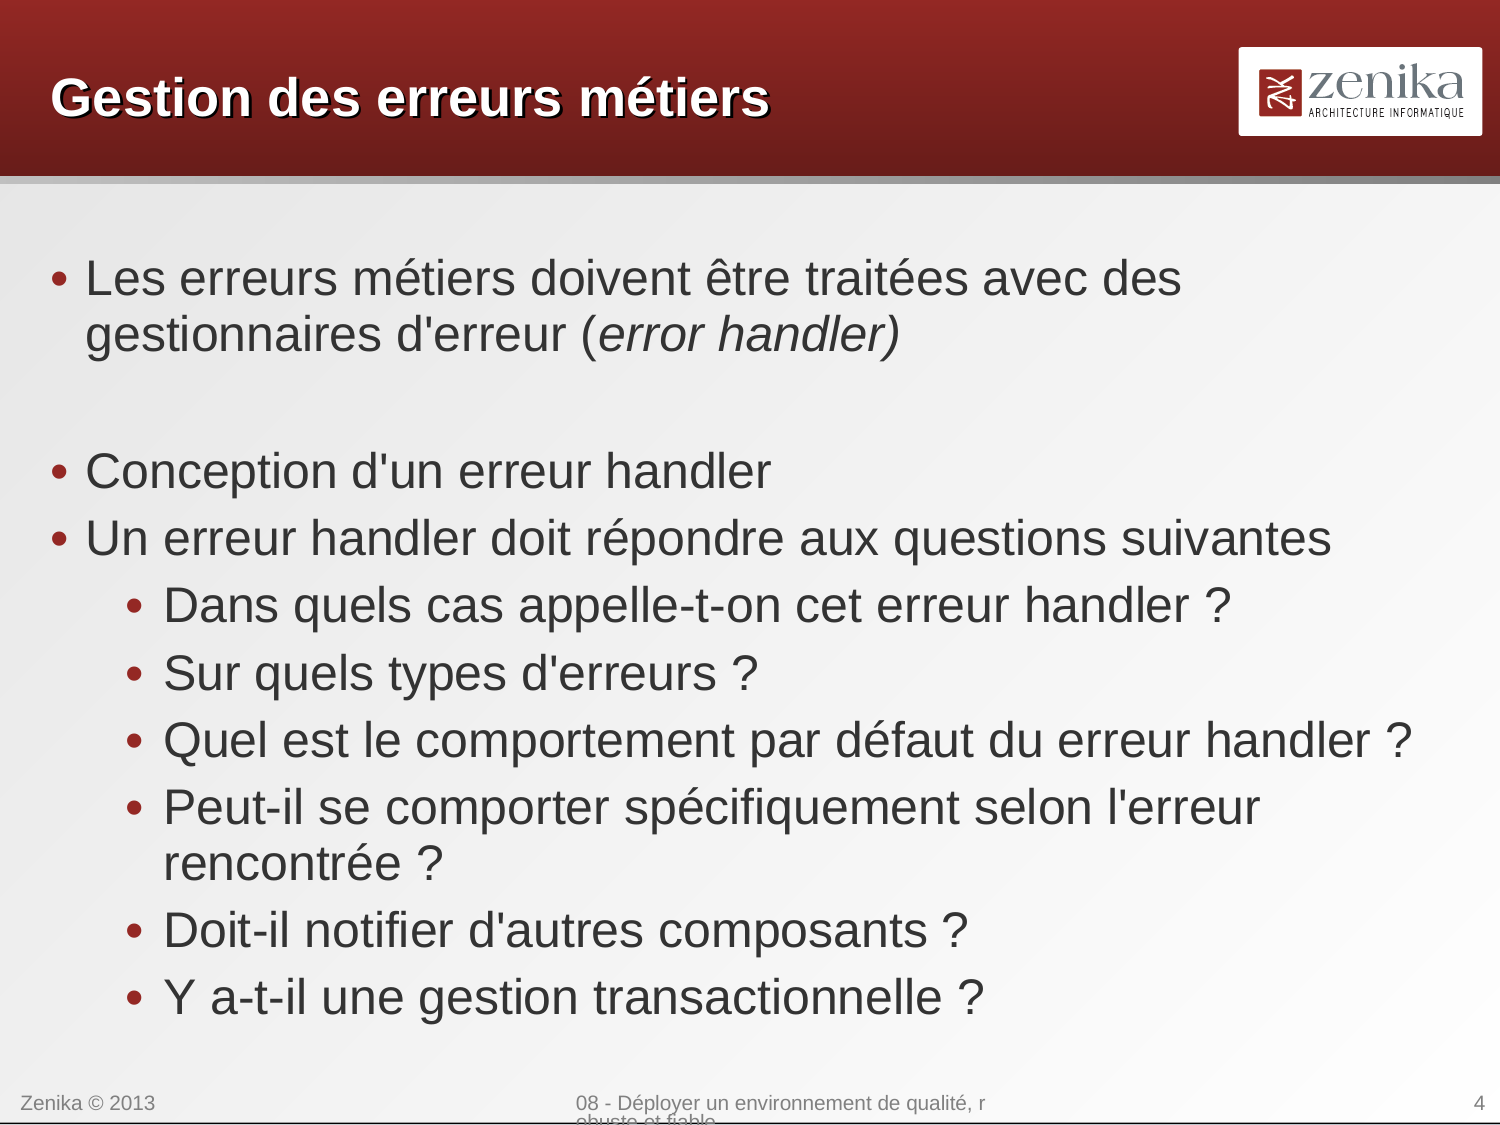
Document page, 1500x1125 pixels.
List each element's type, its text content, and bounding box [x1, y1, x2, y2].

list Les erreurs métiers doivent être traitées avec des gestionnaires d'erreur (error handler) Conception d'un erreur handler Un erreur handler doit répondre aux questions suivantes Dans quels cas appelle-t-on cet erreur handler ? Sur quels types d'erreurs ? Quel est le comportement par défaut du erreur handler ? Peut-il se comporter spécifiquement selon l'erreur rencontrée ? Doit-il notifier d'autres composants ? Y a-t-il une gestion transactionnelle ? [50, 250, 1477, 1064]
picture [1257, 58, 1464, 125]
title Gestion des erreurs métiers [50, 22, 1206, 172]
